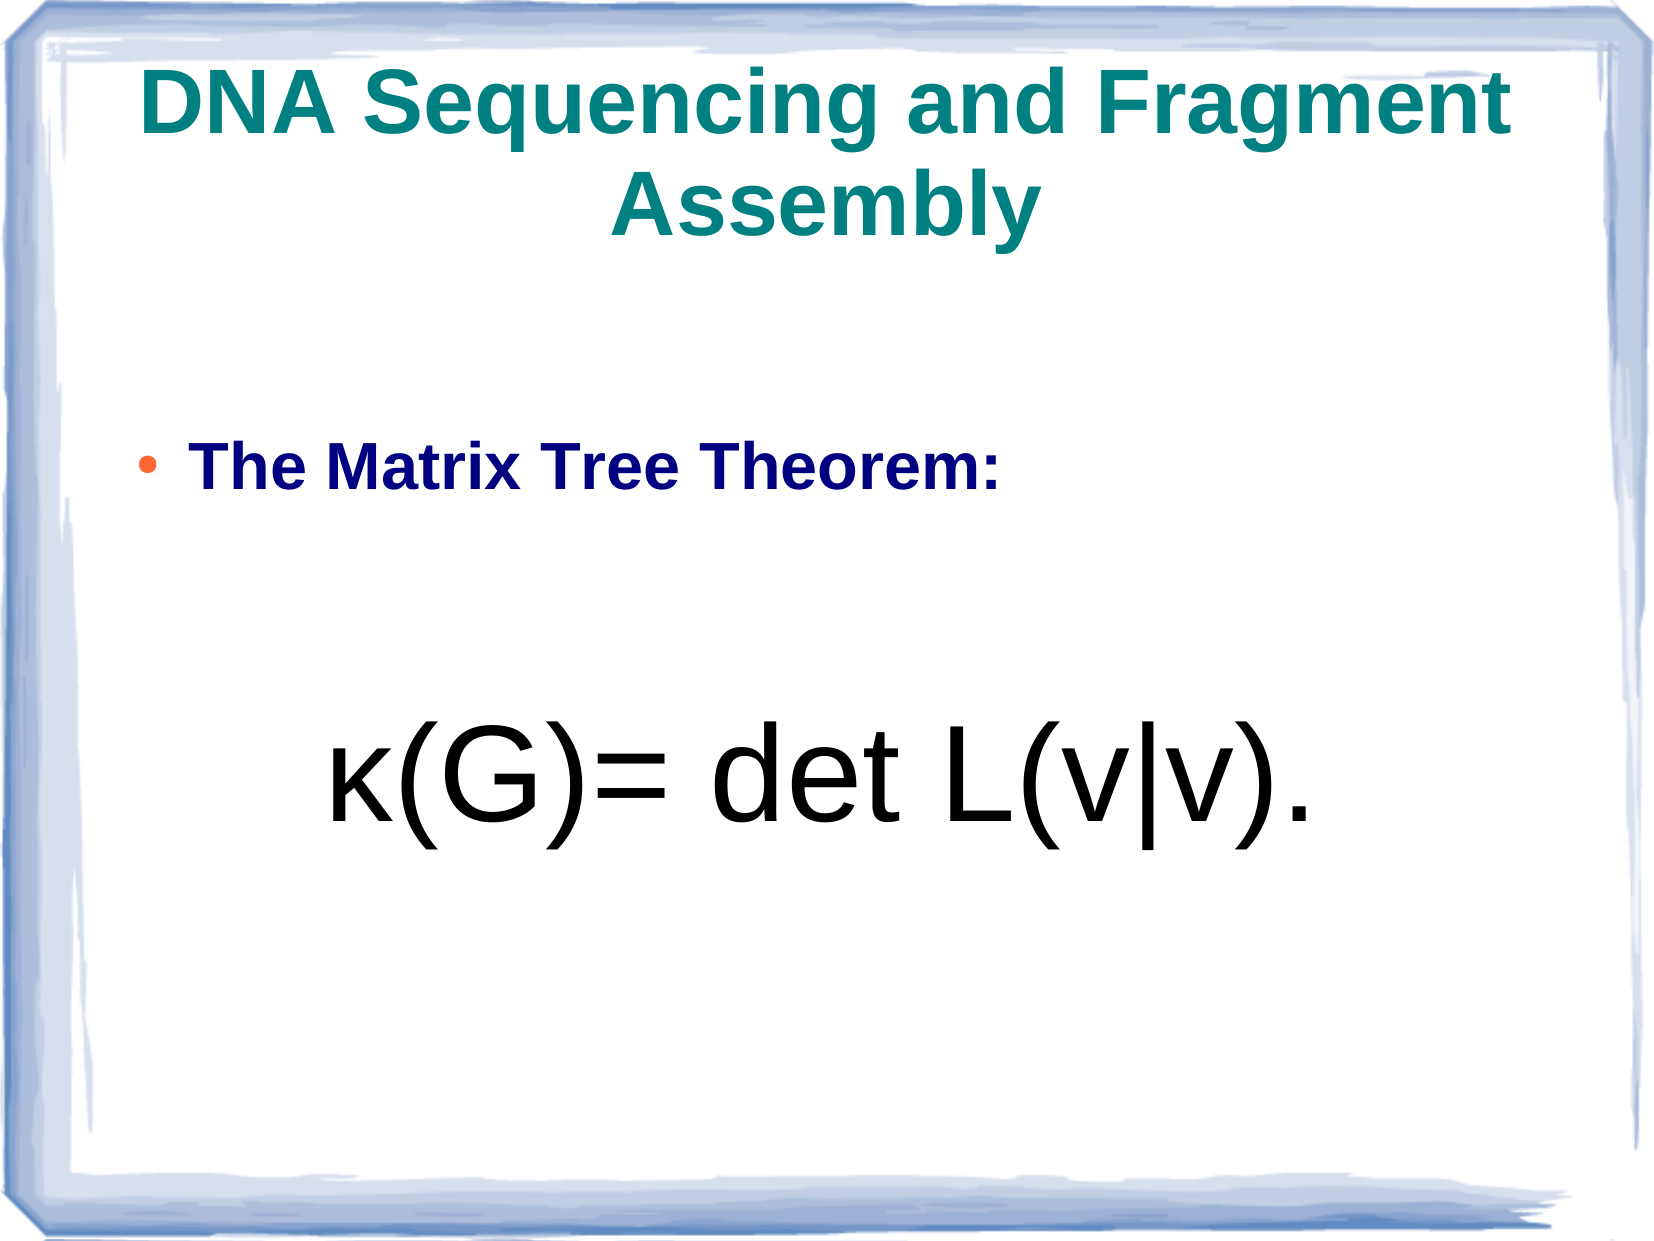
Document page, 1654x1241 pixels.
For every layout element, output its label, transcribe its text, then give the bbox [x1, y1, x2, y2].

picture [0, 0, 1654, 1241]
text_box κ(G)= det L(v|v). [150, 690, 1456, 870]
title DNA Sequencing and Fragment Assembly [82, 49, 1571, 257]
list The Matrix Tree Theorem: [118, 324, 1571, 1144]
